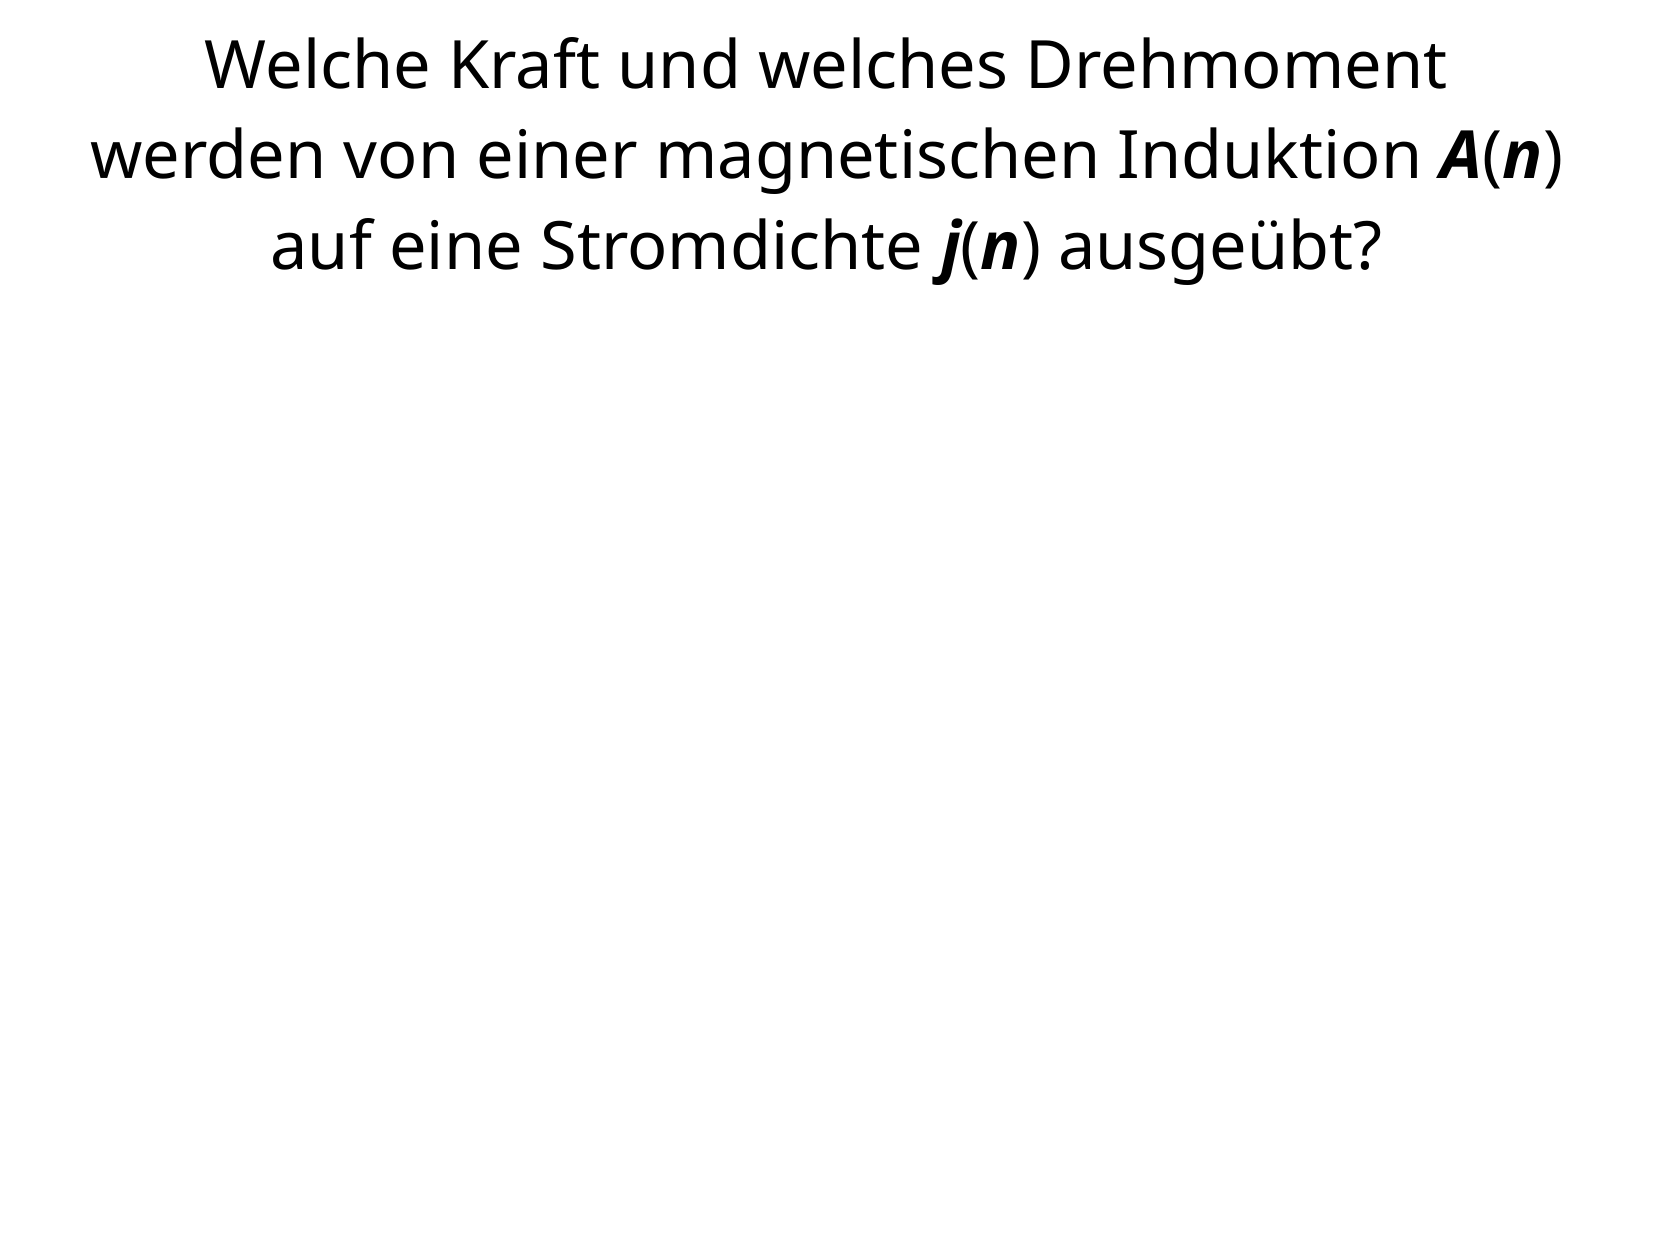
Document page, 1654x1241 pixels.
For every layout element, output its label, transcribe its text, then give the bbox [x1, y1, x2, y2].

title Welche Kraft und welches Drehmoment werden von einer magnetischen Induktion A(n) auf eine Stromdichte j(n) ausgeübt? [82, 19, 1571, 287]
